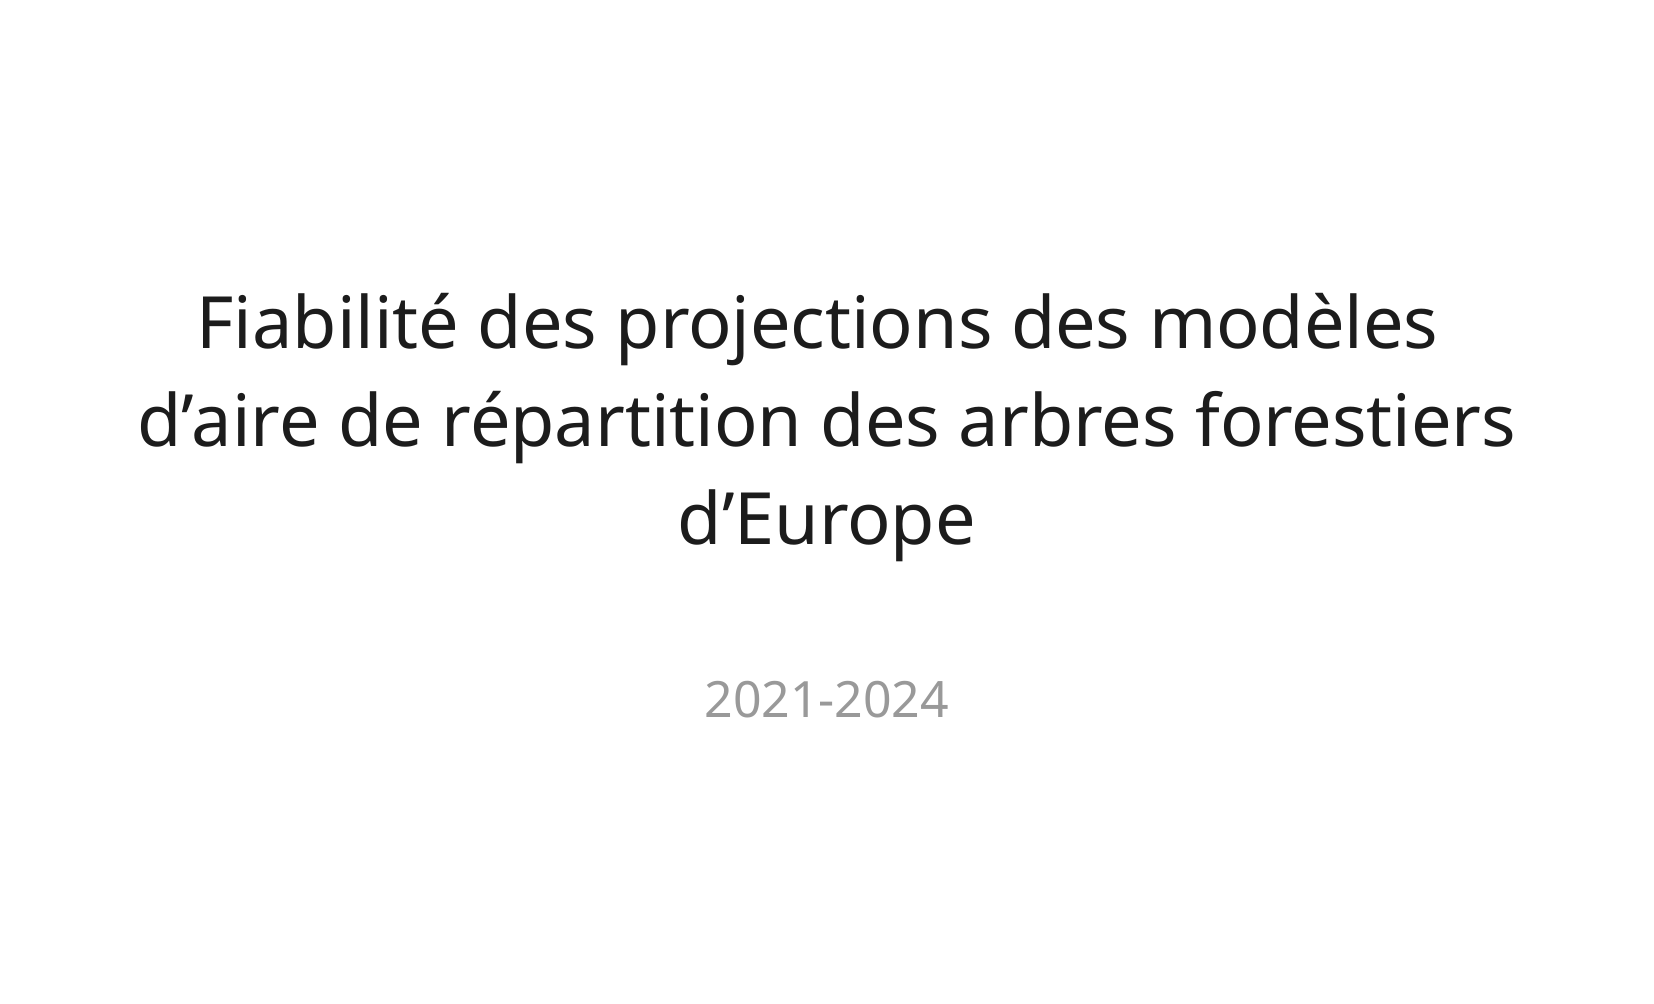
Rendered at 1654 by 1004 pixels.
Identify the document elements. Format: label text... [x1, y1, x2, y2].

subtitle Fiabilité des projections des modèles d’aire de répartition des arbres forestiers d’Europe 2021-2024 [82, 36, 1571, 968]
